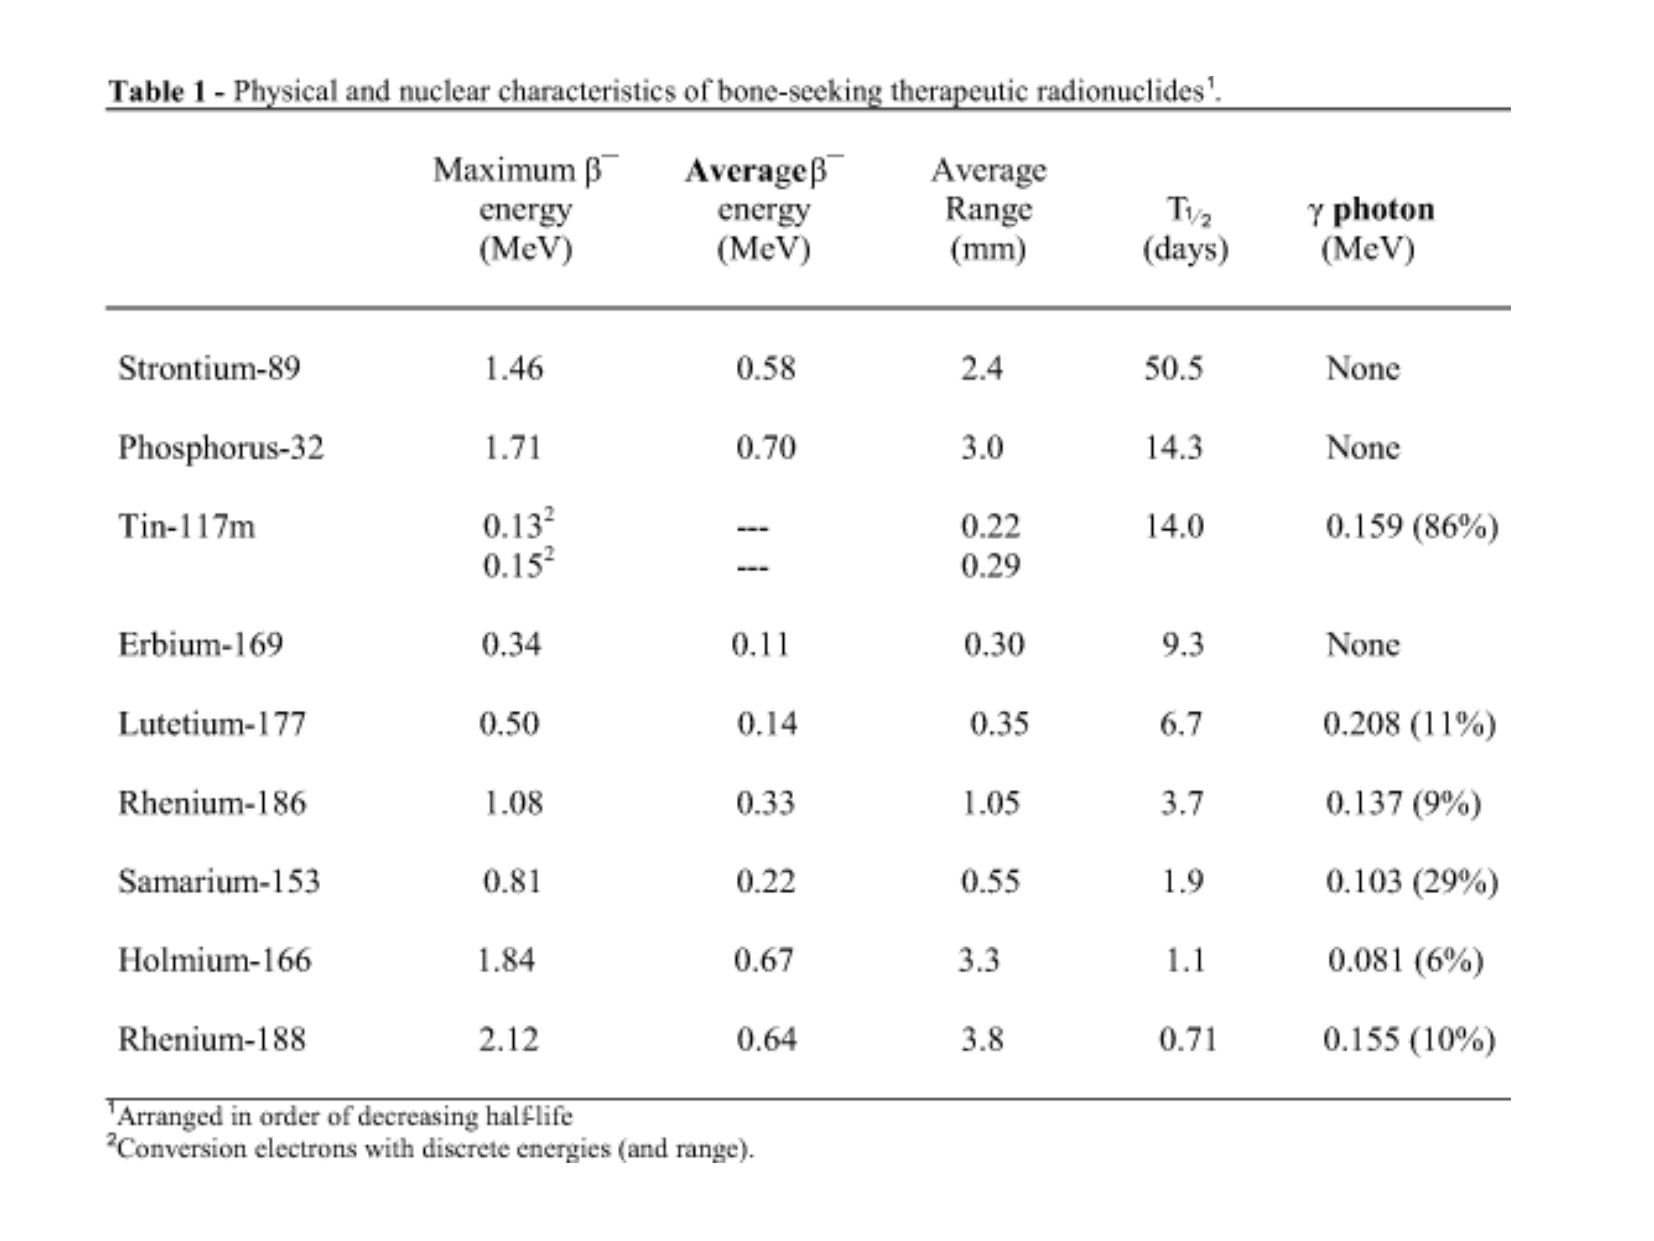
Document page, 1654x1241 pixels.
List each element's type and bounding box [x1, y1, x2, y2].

picture [102, 76, 1511, 1163]
